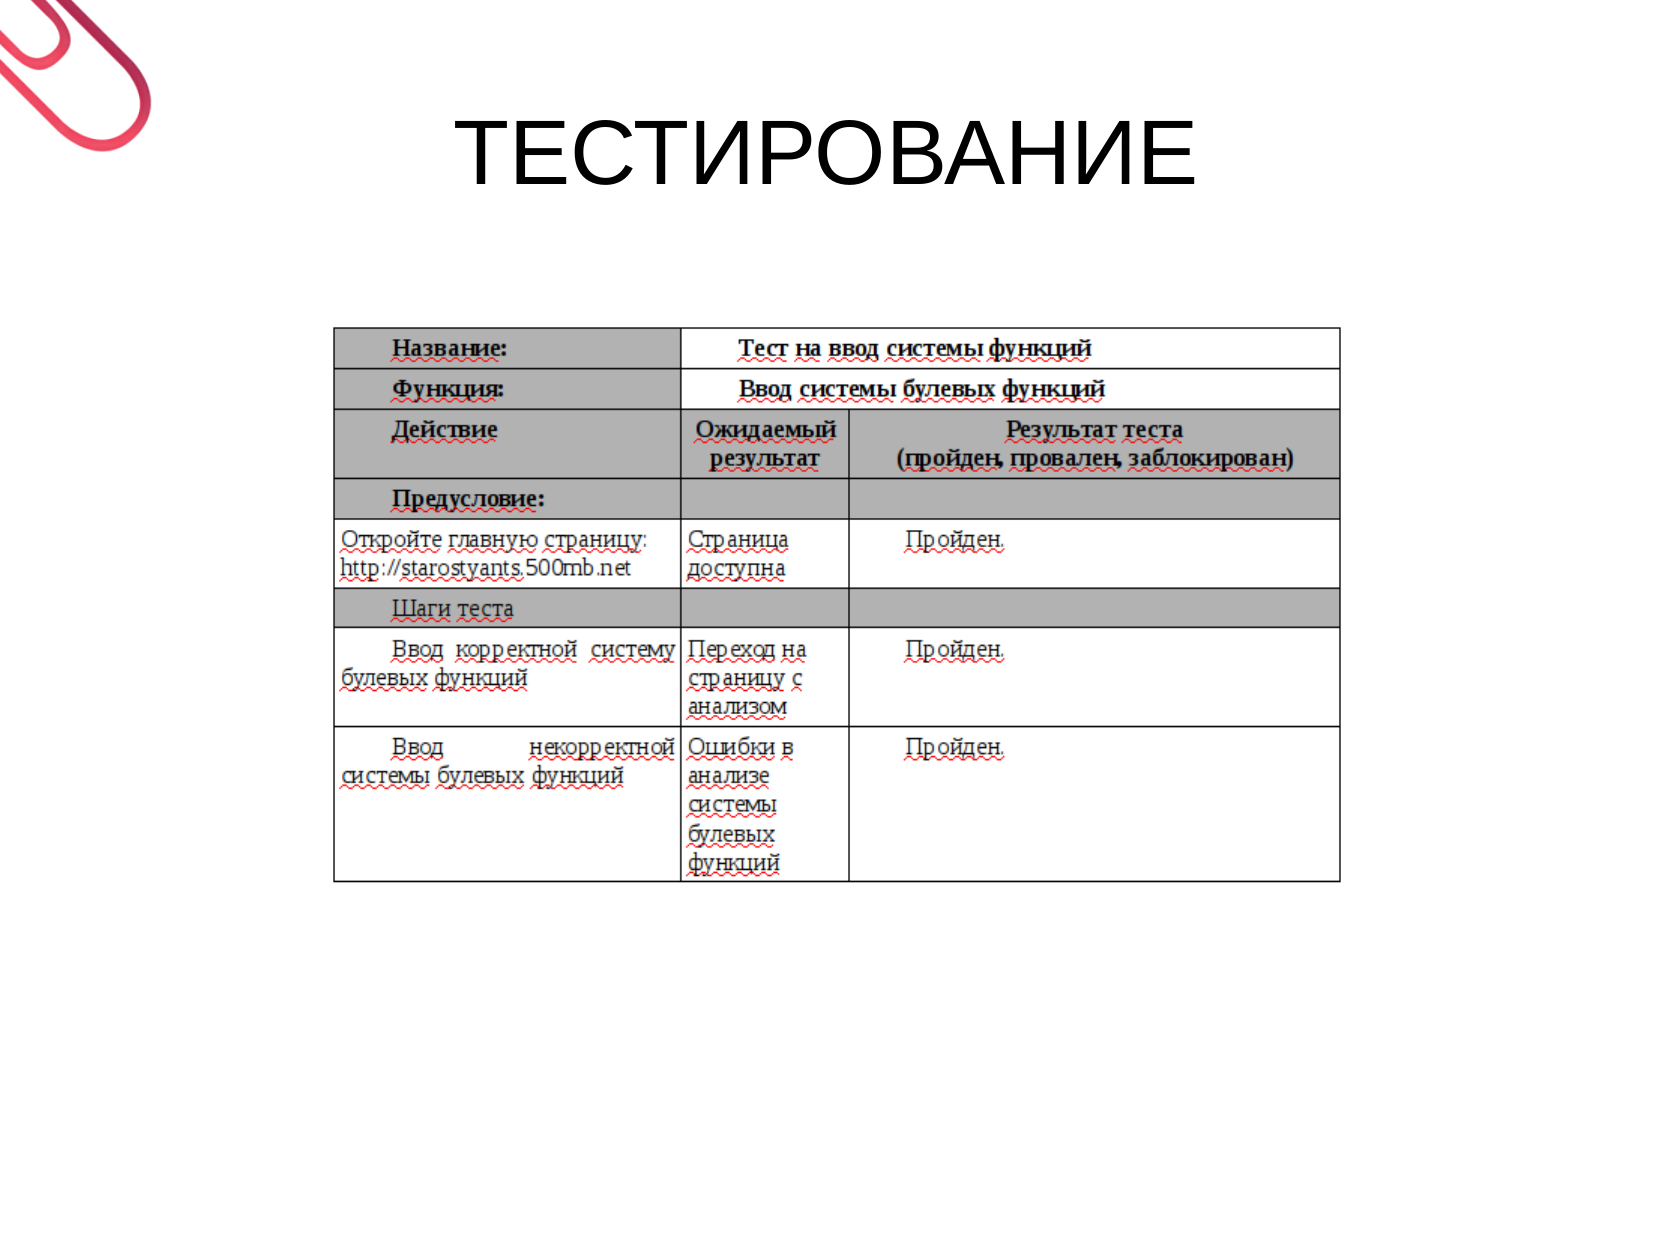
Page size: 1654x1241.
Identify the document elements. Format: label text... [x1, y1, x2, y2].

title ТЕСТИРОВАНИЕ [82, 49, 1571, 257]
picture [320, 317, 1353, 896]
picture [0, 0, 255, 255]
